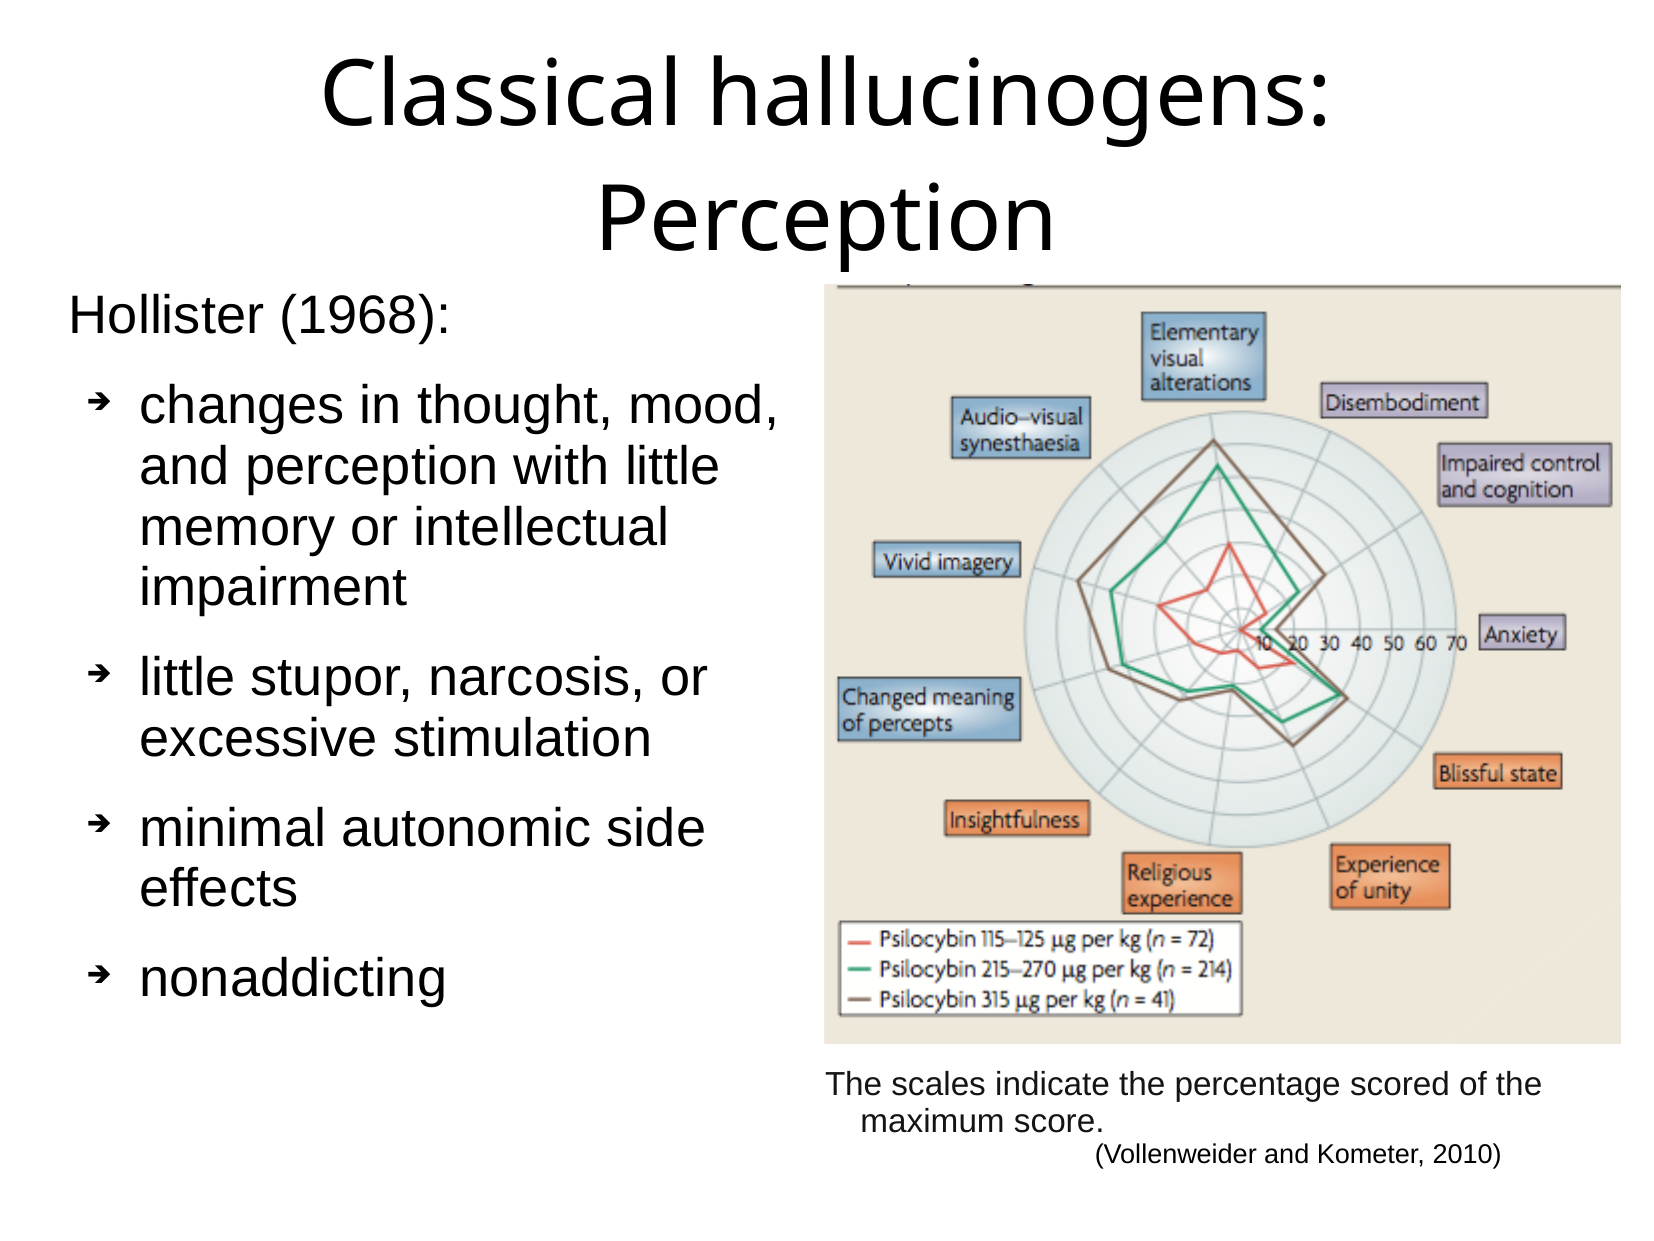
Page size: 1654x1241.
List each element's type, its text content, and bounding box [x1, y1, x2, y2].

list Hollister (1968): changes in thought, mood, and perception with little memory or intellectual impairment little stupor, narcosis, or excessive stimulation minimal autonomic side effects nonaddicting [68, 285, 795, 1104]
text_box The scales indicate the percentage scored of the maximum score. [825, 1065, 1583, 1133]
text_box (Vollenweider and Kometer, 2010) [1080, 1132, 1636, 1178]
picture [824, 284, 1621, 1044]
title Classical hallucinogens: Perception [82, 49, 1571, 257]
